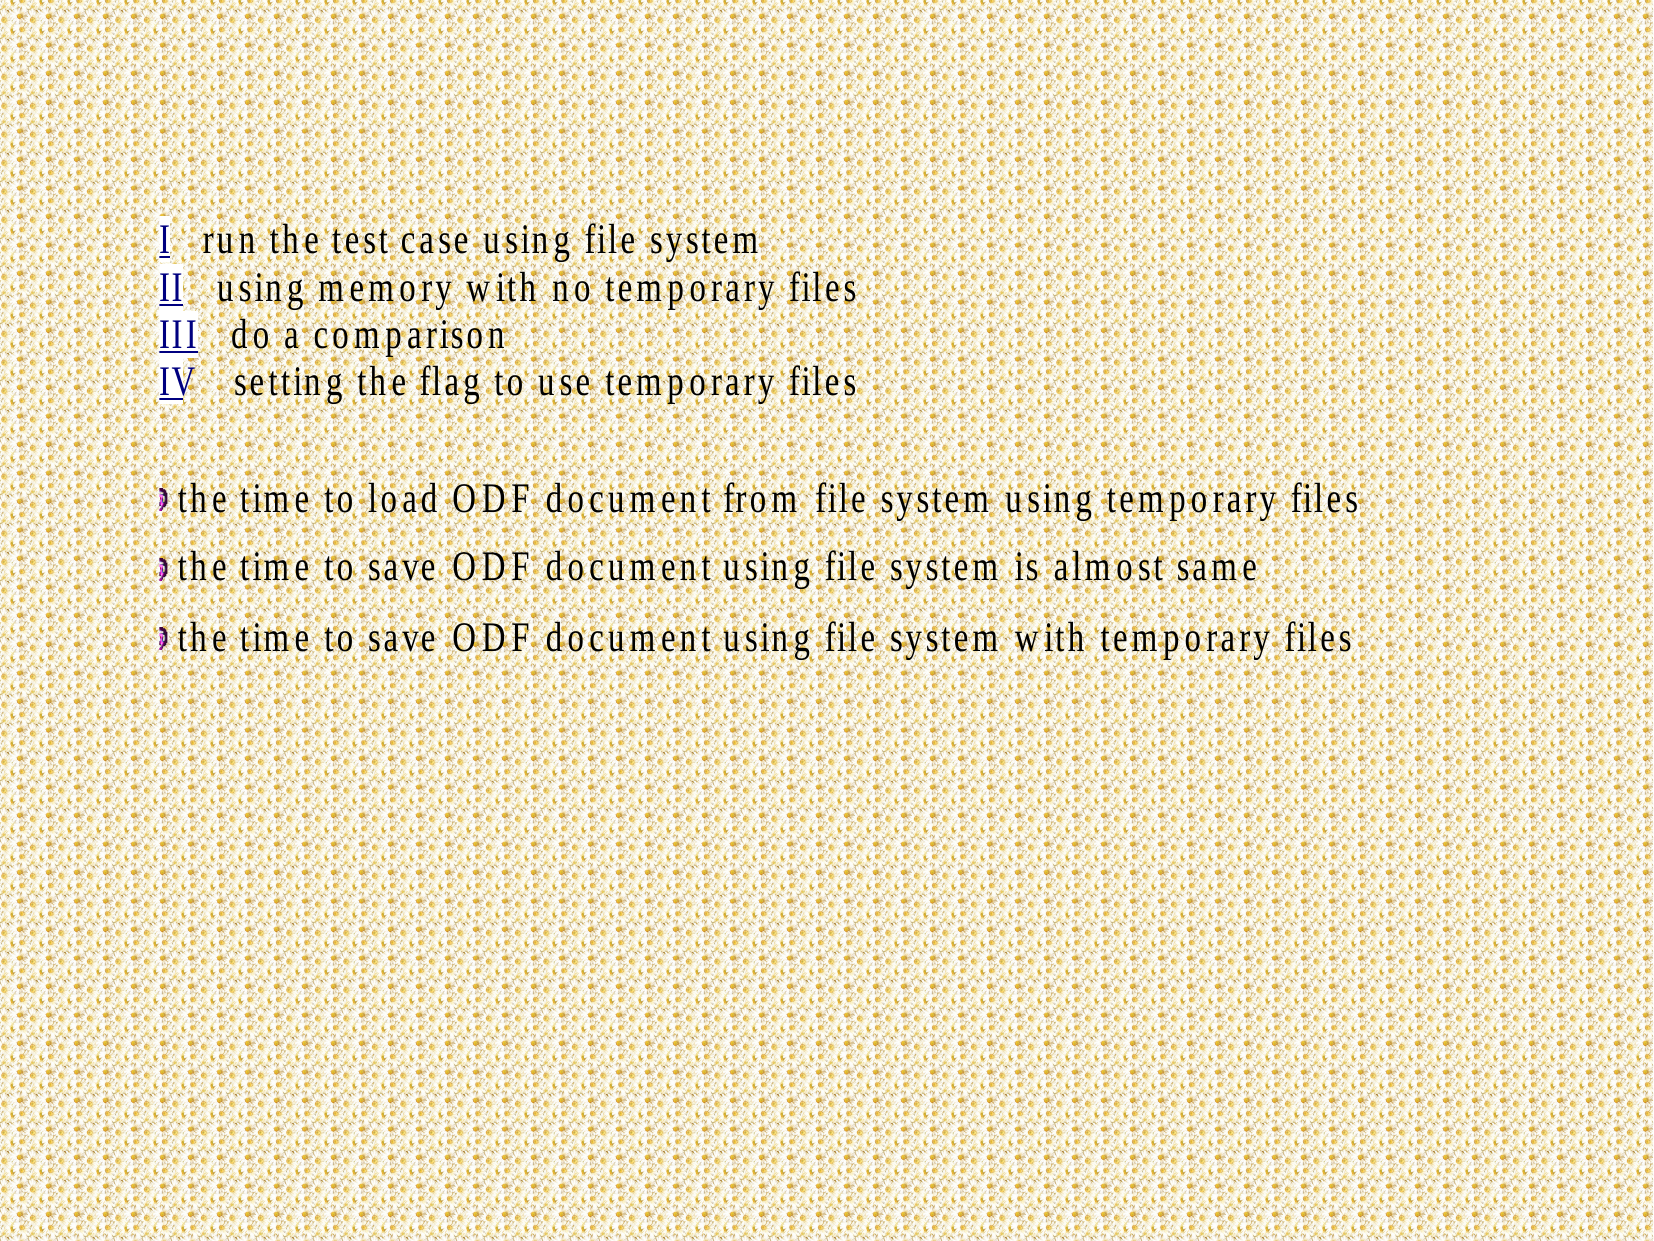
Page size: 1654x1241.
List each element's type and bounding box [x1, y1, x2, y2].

chart [159, 211, 1465, 992]
picture [0, 0, 1654, 1241]
